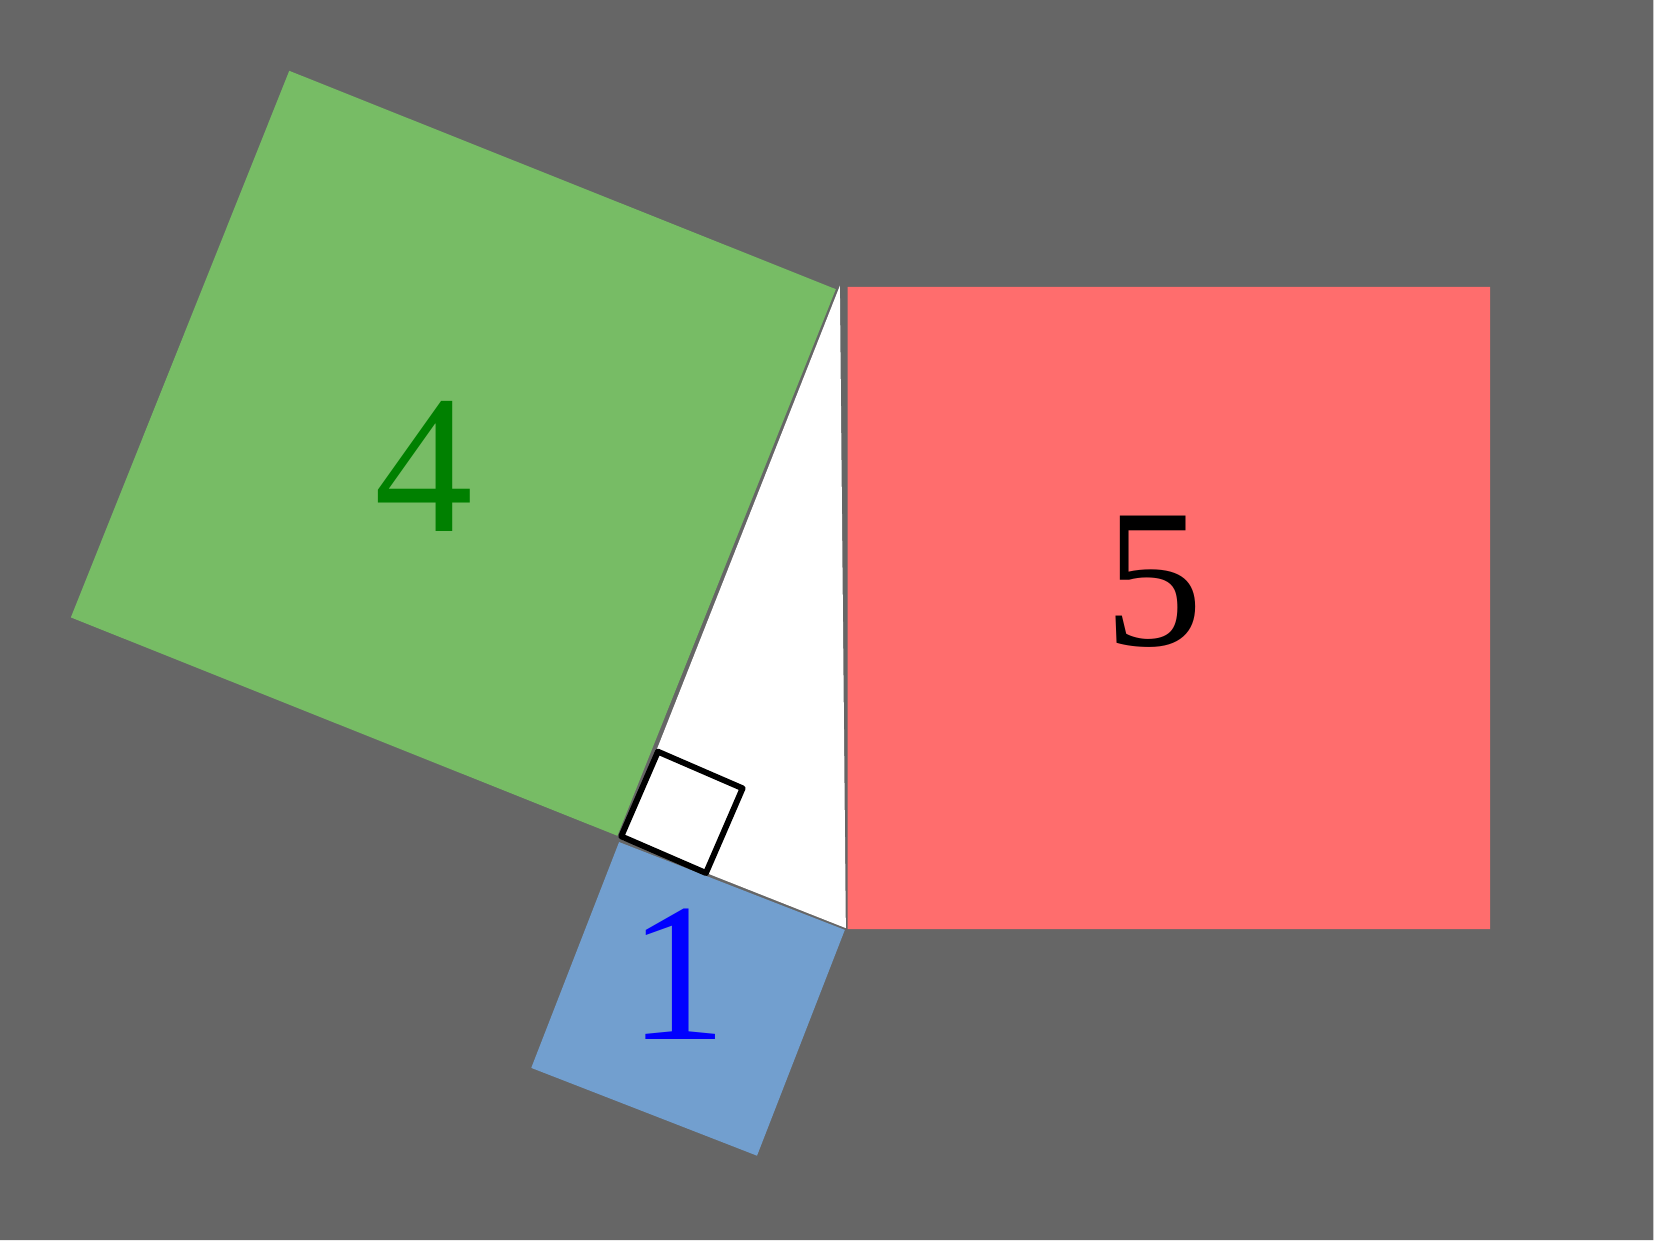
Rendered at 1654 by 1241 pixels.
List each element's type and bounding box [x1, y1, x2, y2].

text_box [0, 0, 1654, 1241]
chart [578, 866, 772, 1087]
chart [324, 358, 532, 579]
chart [1055, 472, 1252, 693]
